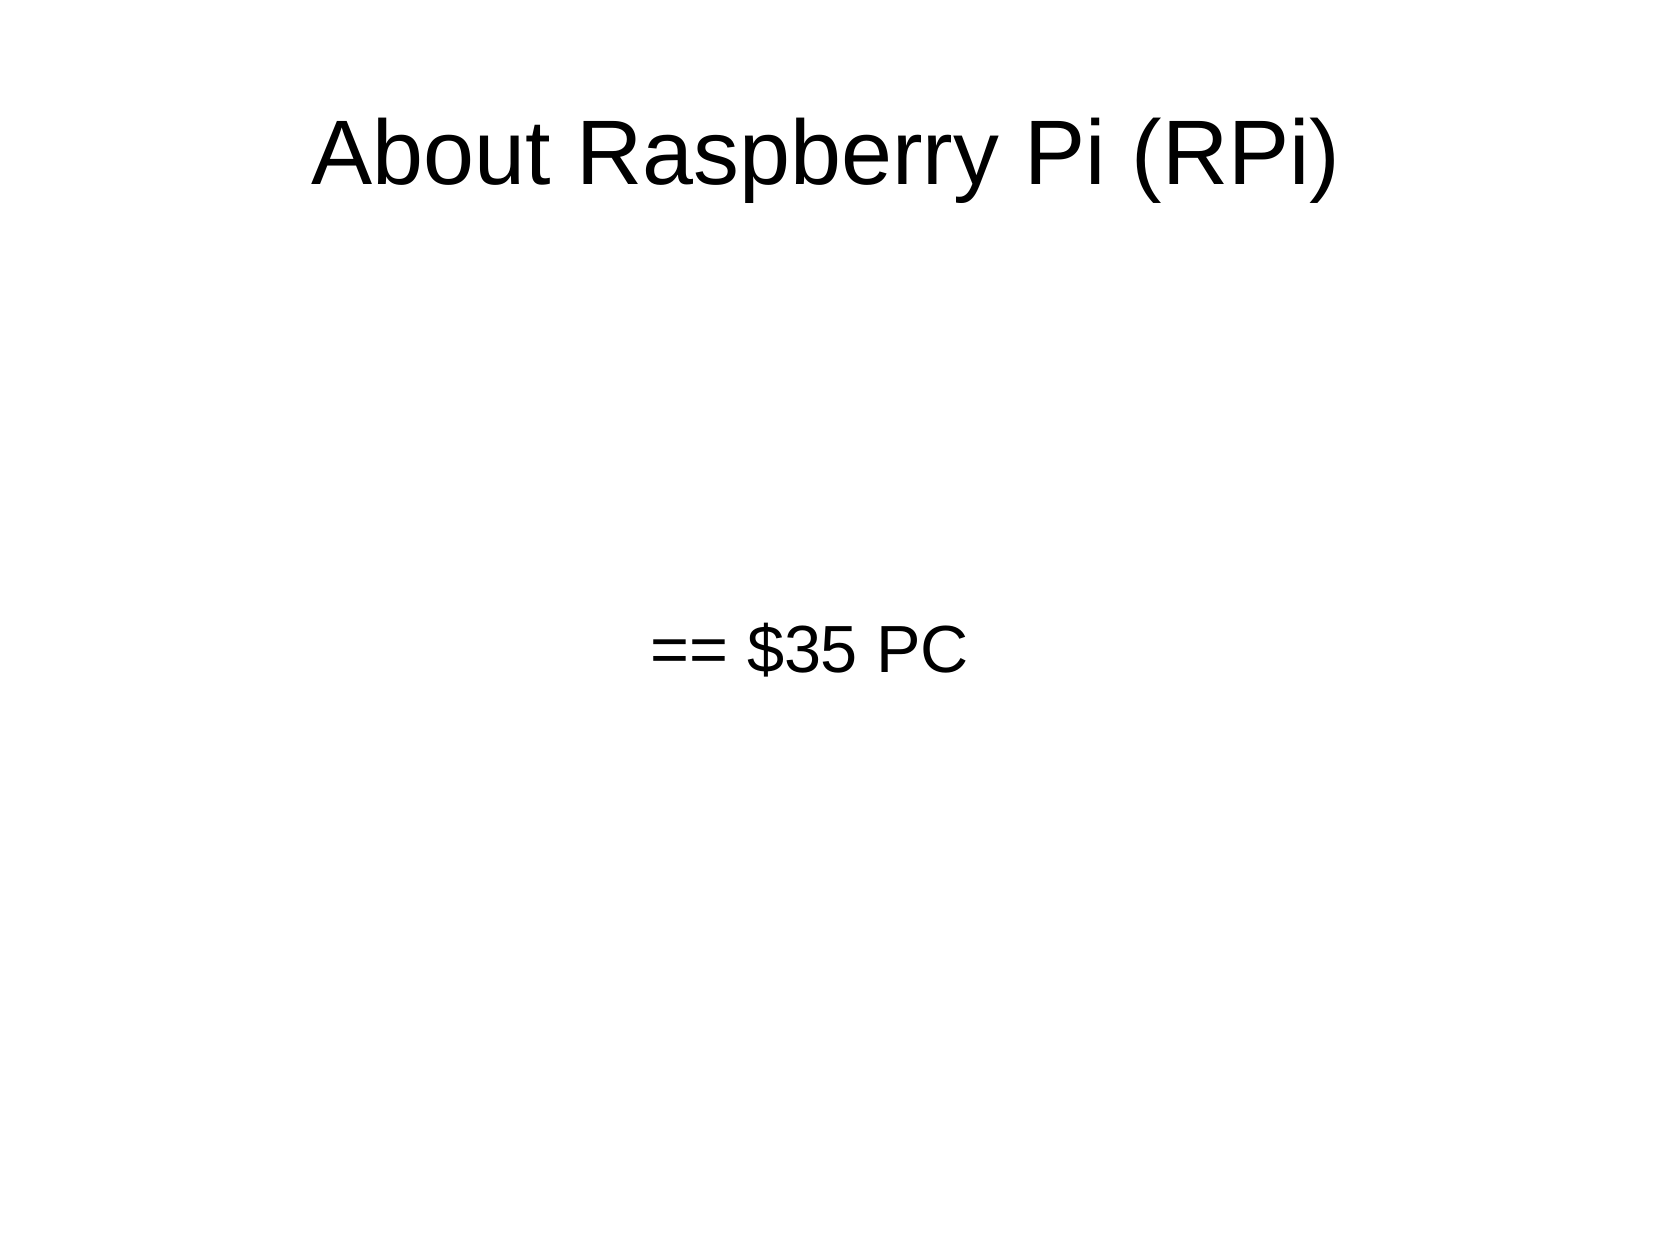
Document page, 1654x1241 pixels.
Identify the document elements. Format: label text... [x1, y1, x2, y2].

subtitle == $35 PC [82, 290, 1538, 1010]
title About Raspberry Pi (RPi) [82, 49, 1571, 257]
